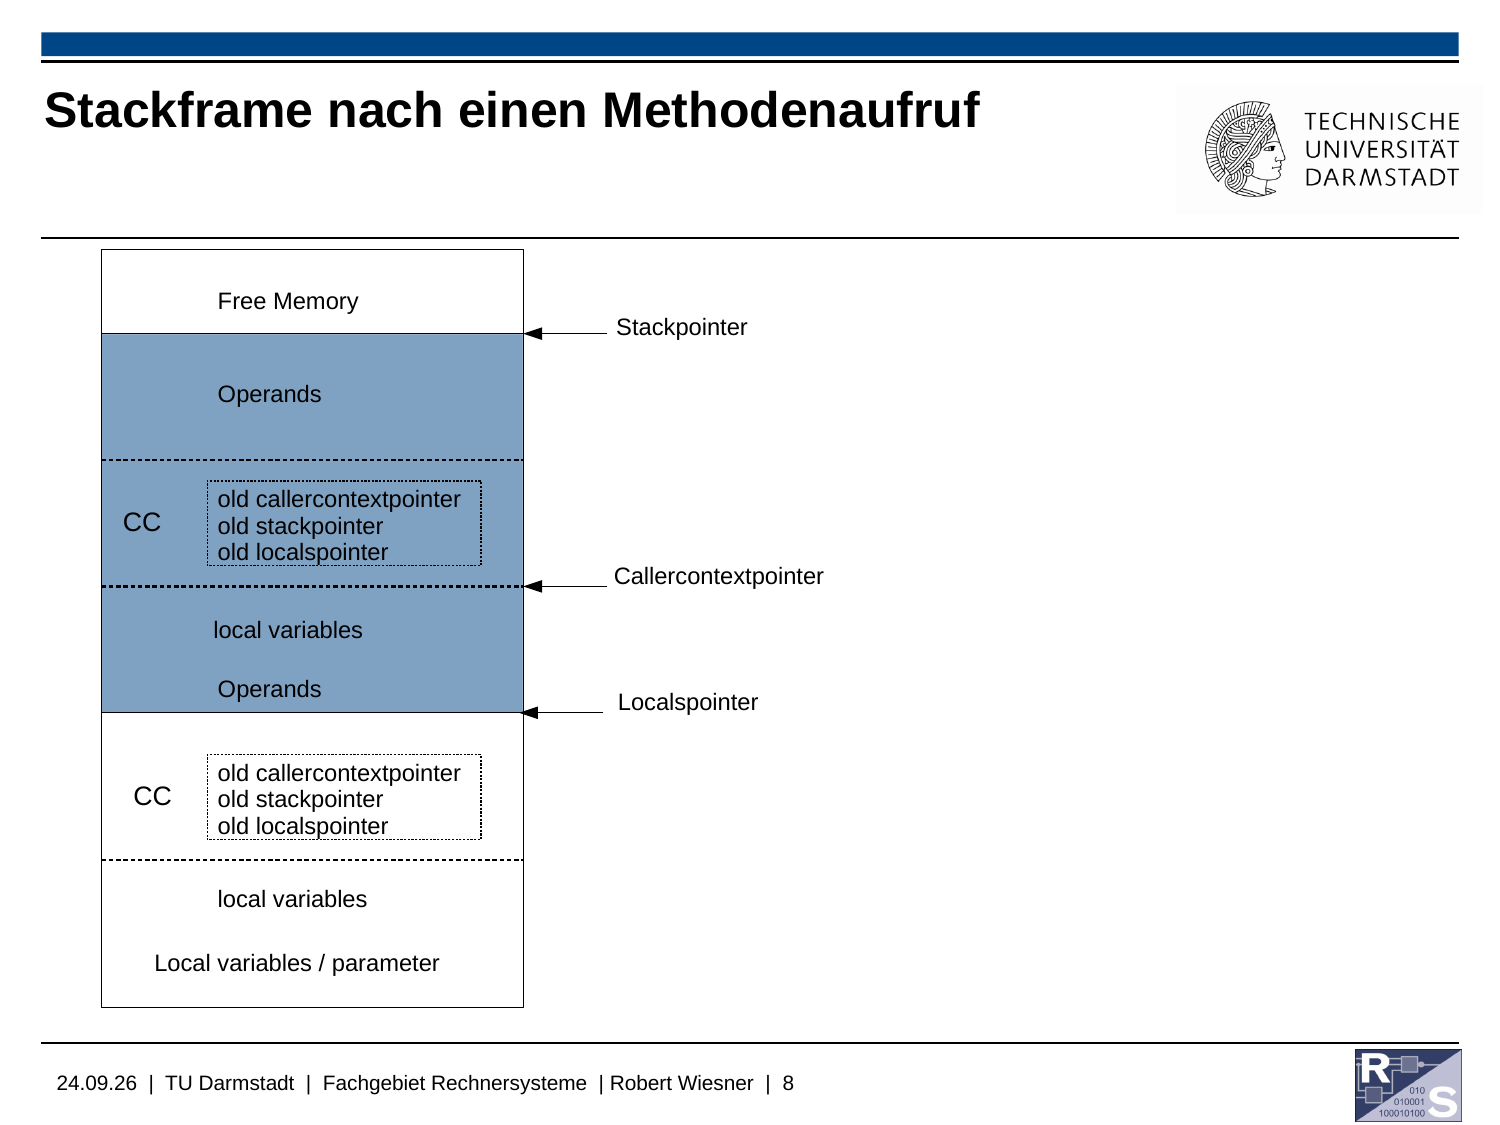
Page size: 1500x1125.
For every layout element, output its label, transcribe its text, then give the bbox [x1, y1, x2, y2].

title Stackframe nach einen Methodenaufruf [44, 35, 1134, 186]
picture [59, 206, 1312, 1093]
picture [1355, 1049, 1462, 1122]
